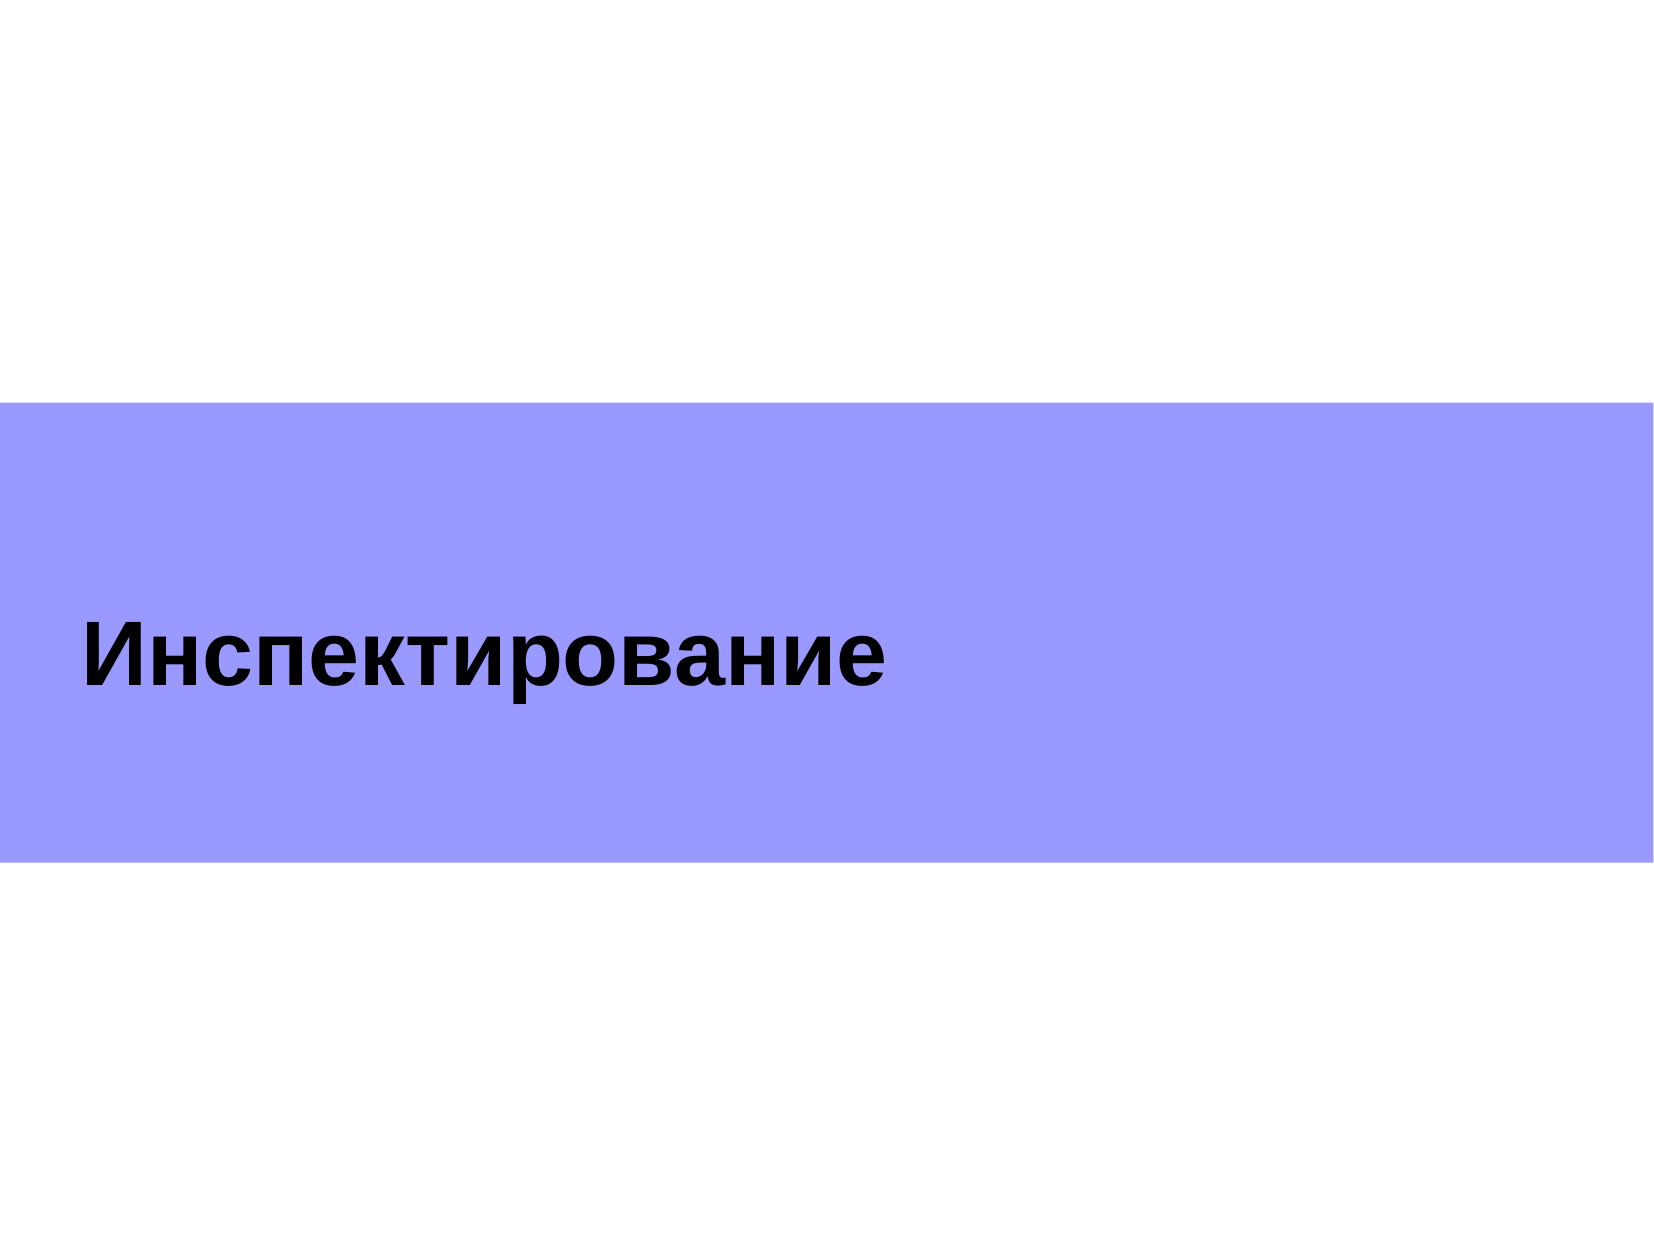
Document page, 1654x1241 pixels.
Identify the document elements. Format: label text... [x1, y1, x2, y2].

text_box Инспектирование [67, 600, 1530, 772]
